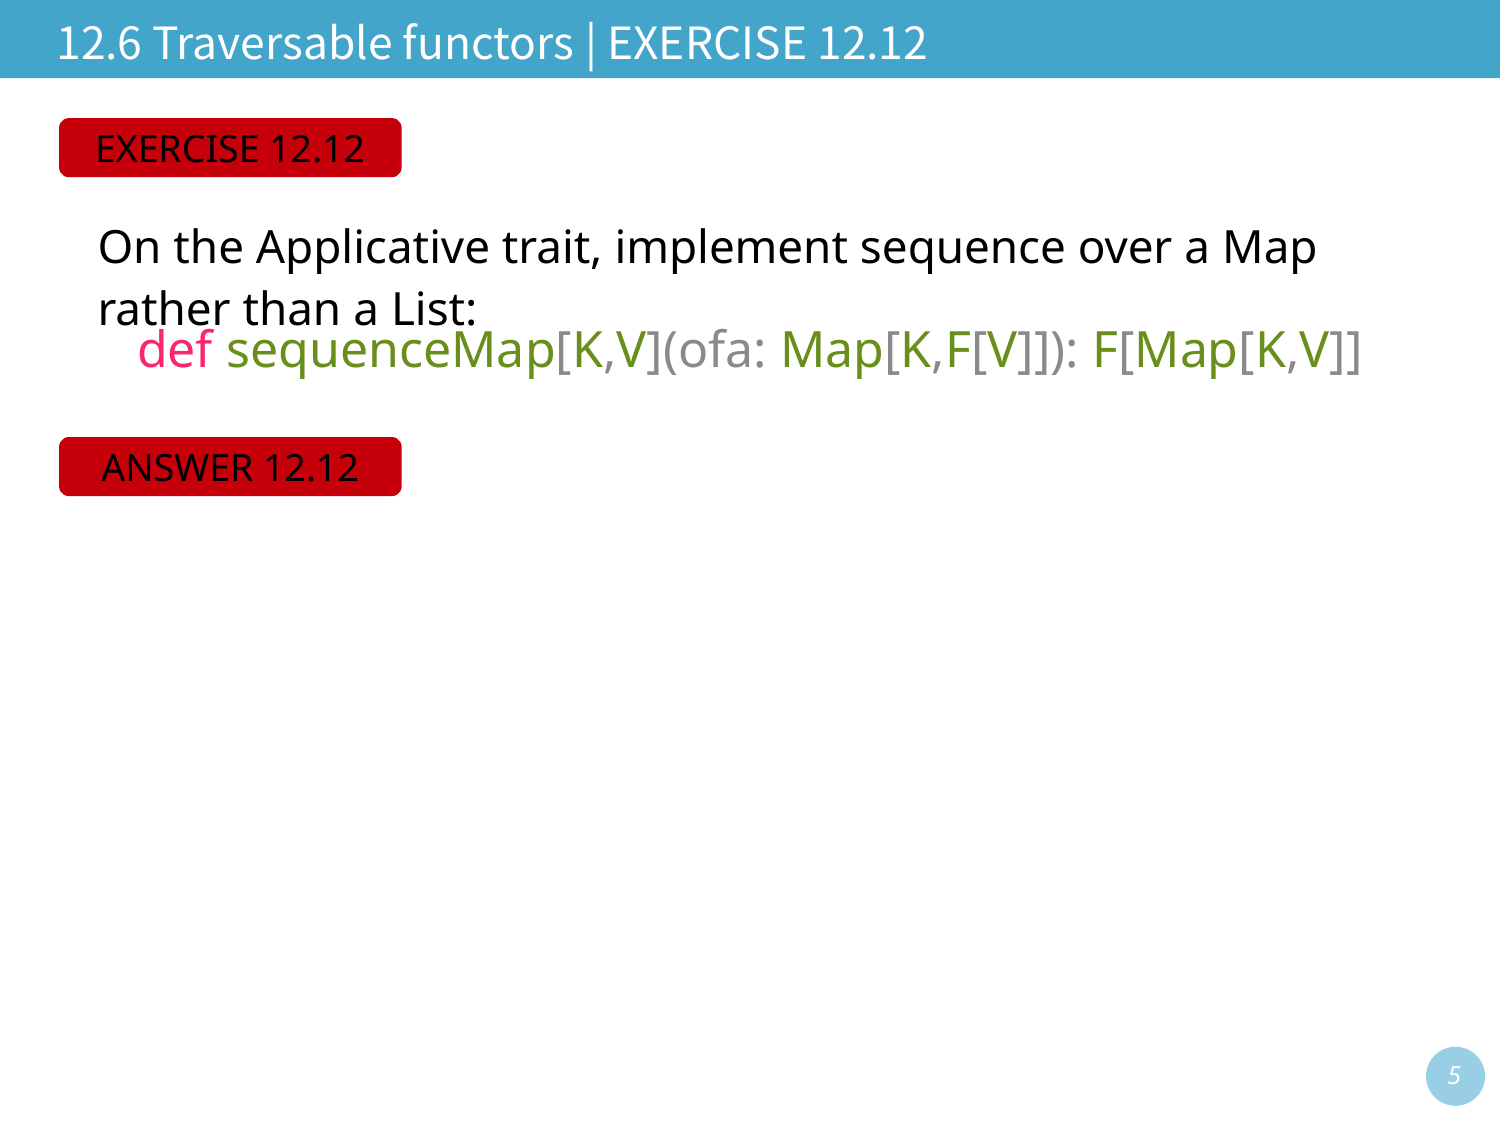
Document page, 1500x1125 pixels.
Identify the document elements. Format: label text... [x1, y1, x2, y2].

text_box On the Applicative trait, implement sequence over a Map rather than a List: [82, 206, 1477, 307]
text_box EXERCISE 12.12 [59, 118, 402, 178]
title 12.6 Traversable functors | EXERCISE 12.12 [41, 7, 1392, 76]
text_box ANSWER 12.12 [59, 437, 402, 497]
slide_number <number> [1424, 1046, 1484, 1107]
text_box def sequenceMap[K,V](ofa: Map[K,F[V]]): F[Map[K,V]] [0, 307, 1500, 390]
